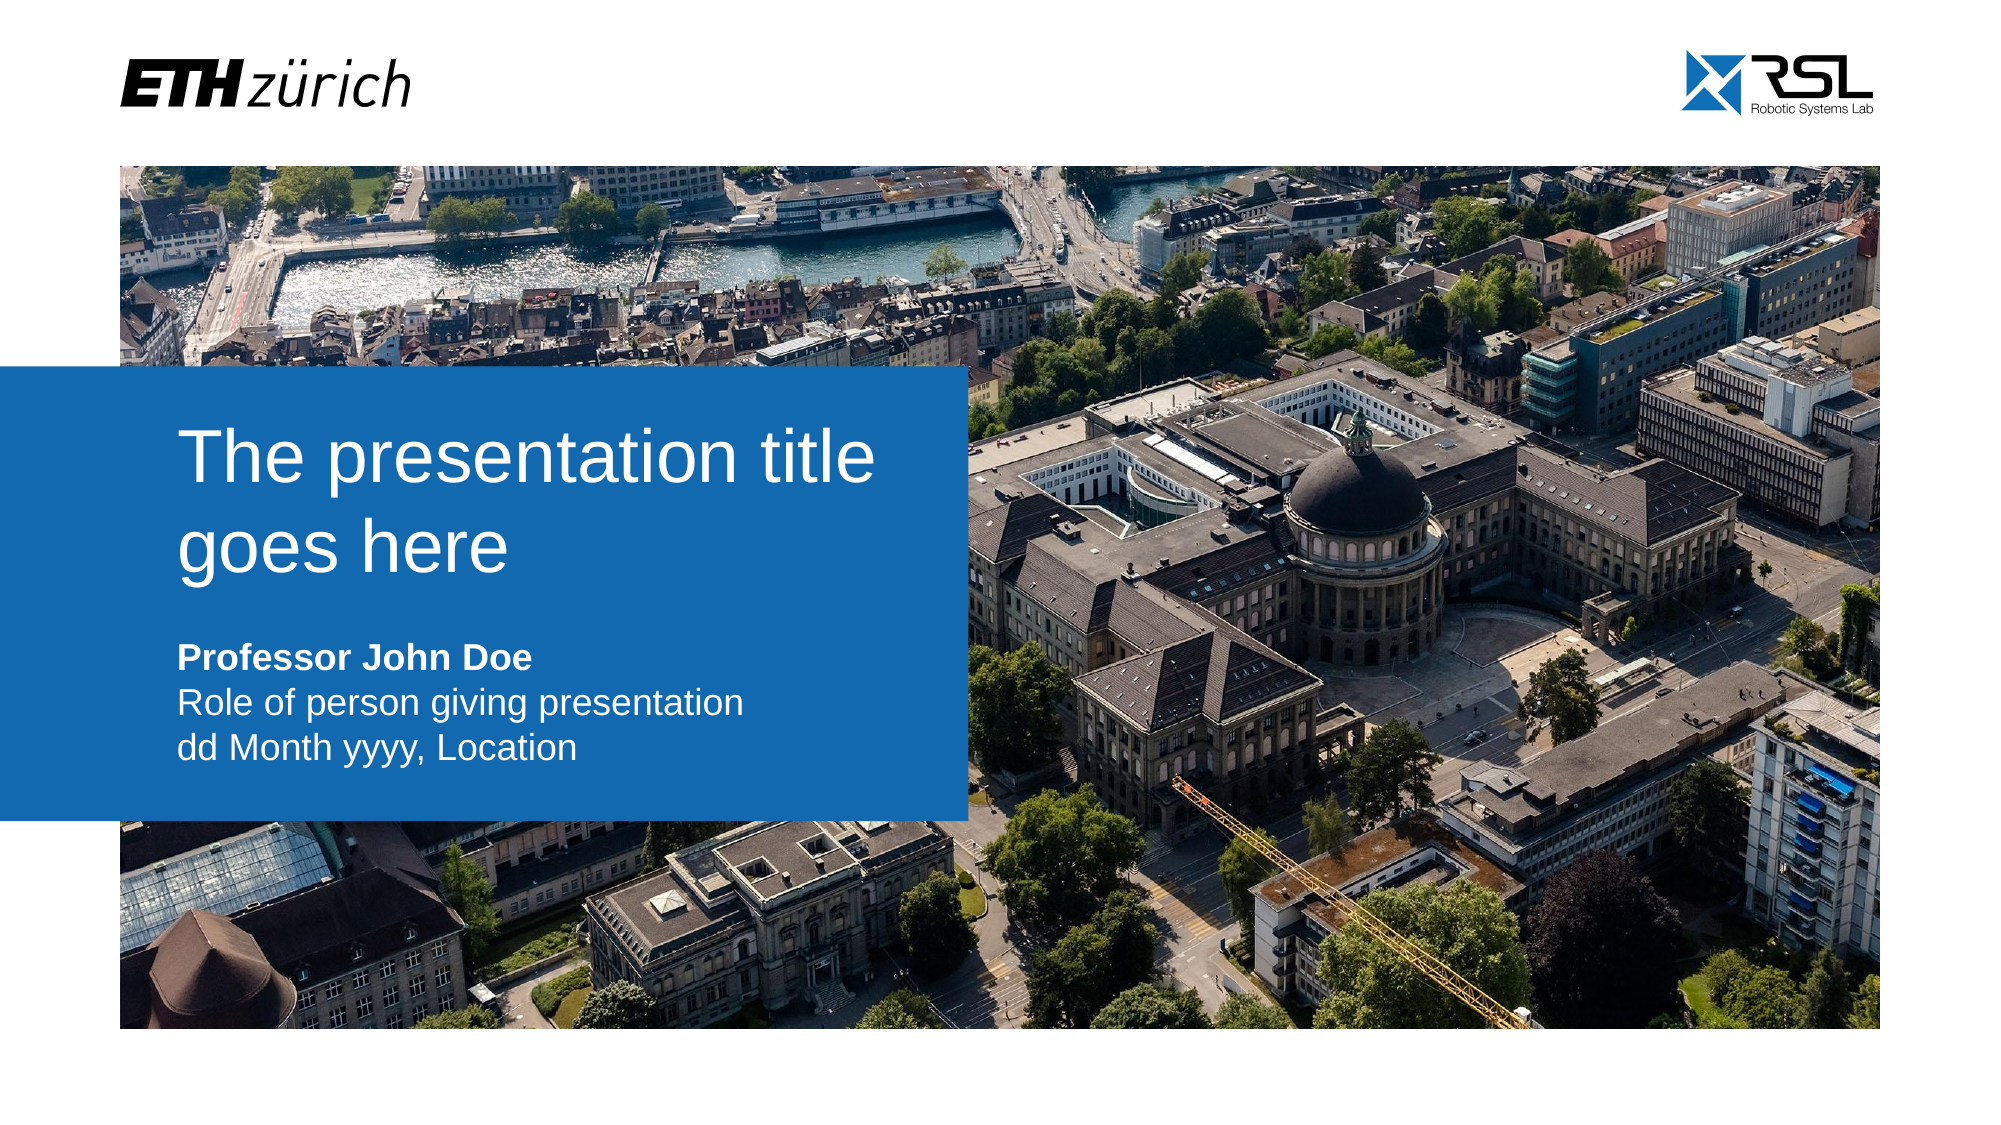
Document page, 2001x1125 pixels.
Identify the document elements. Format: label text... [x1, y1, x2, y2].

picture [120, 59, 410, 107]
picture [120, 166, 1880, 1029]
picture [1673, 42, 1880, 124]
title The presentation title goes here [0, 366, 969, 822]
list Professor John Doe Role of person giving presentation dd Month yyyy, Location [176, 633, 945, 799]
